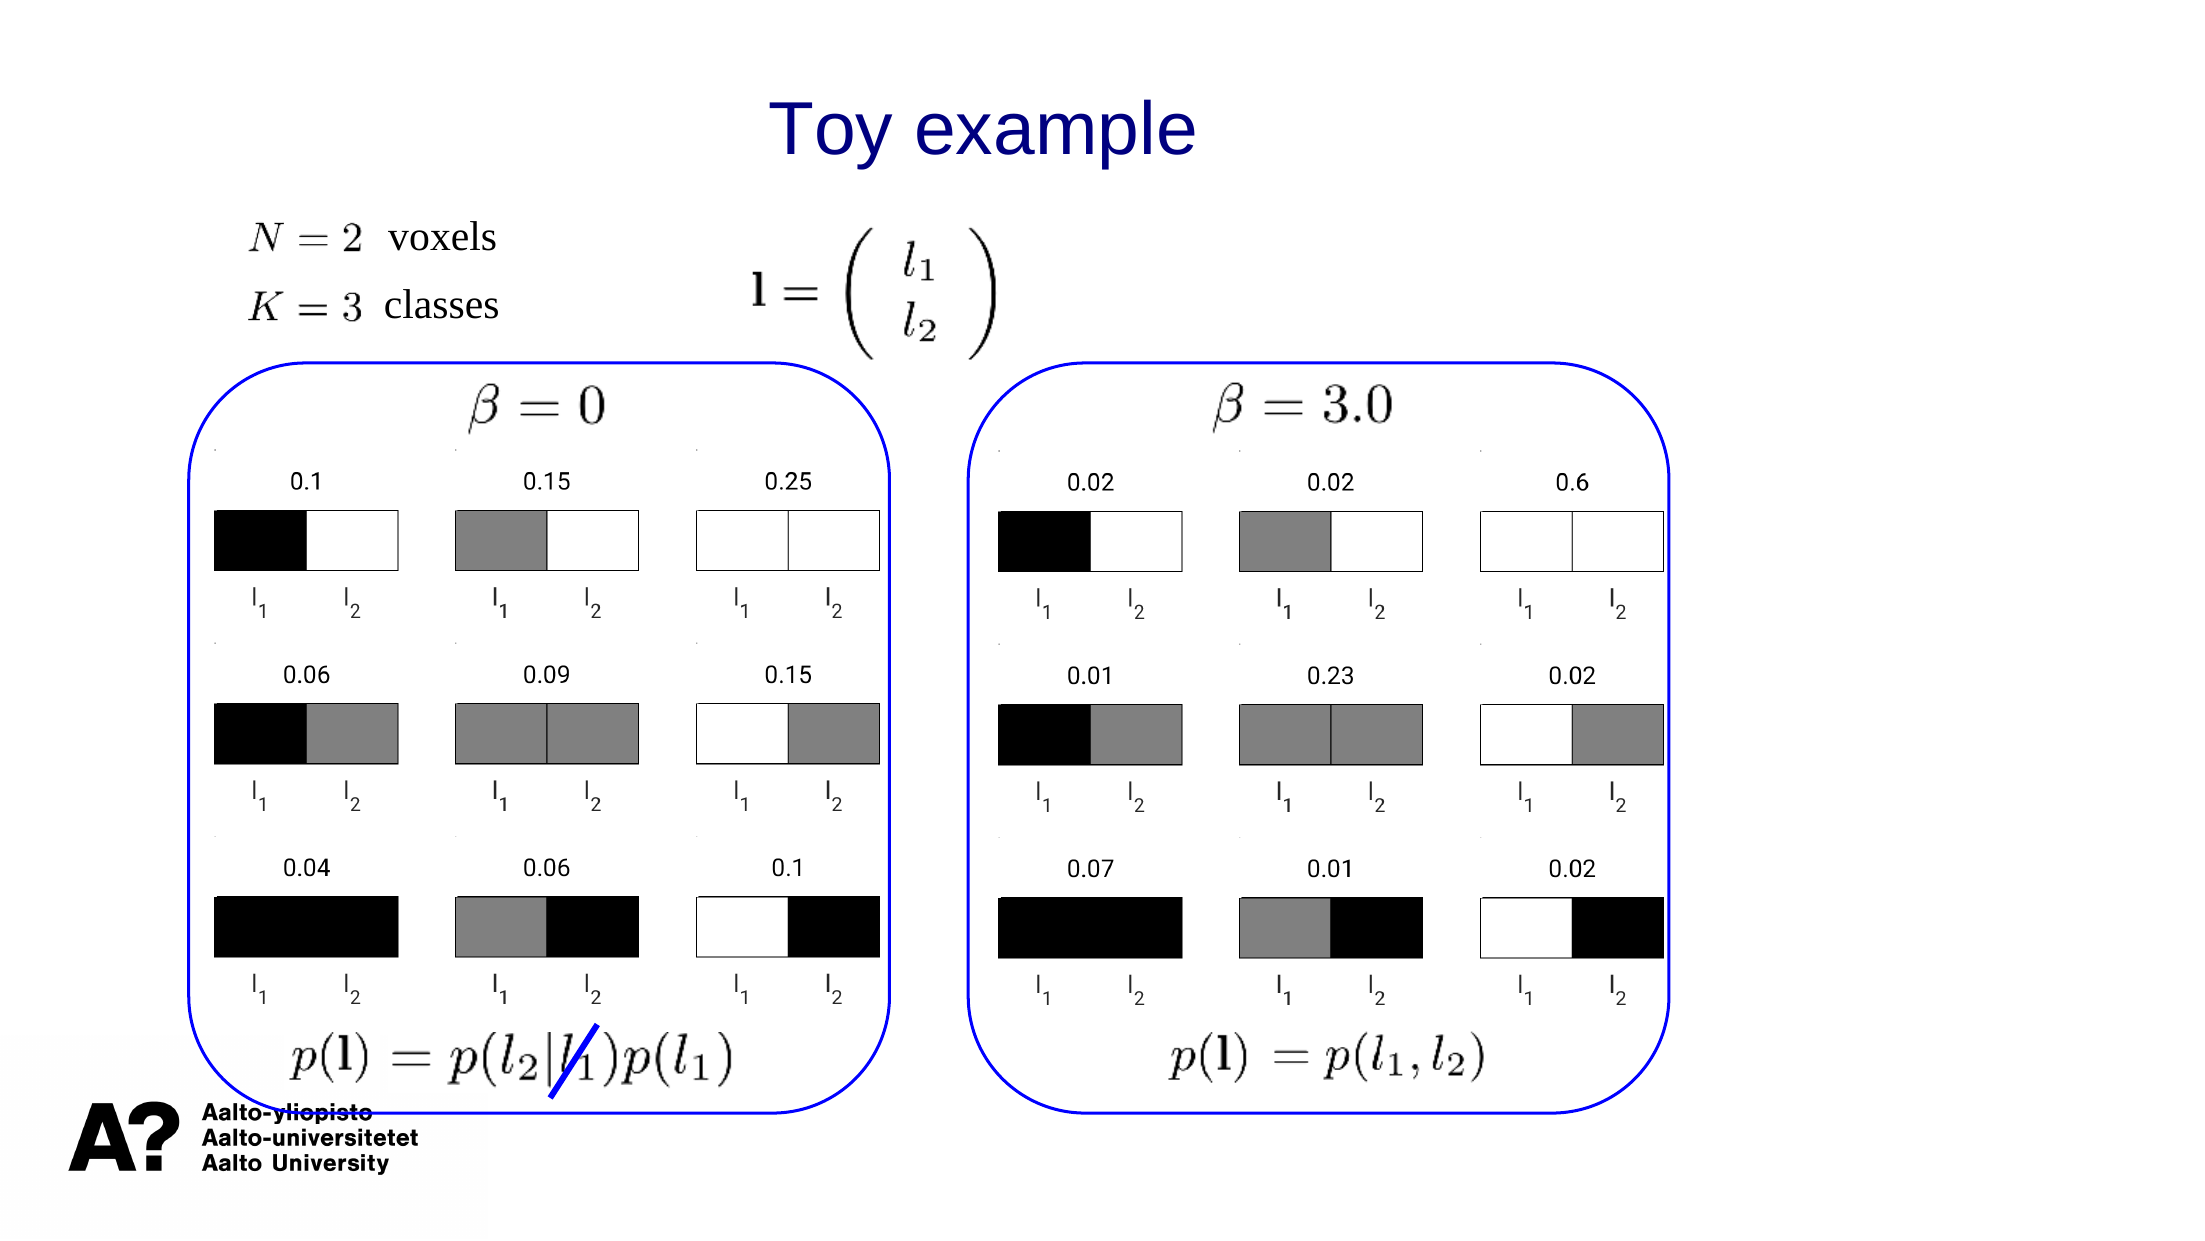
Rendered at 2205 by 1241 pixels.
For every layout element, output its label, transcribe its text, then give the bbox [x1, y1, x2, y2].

picture [224, 203, 404, 338]
picture [1204, 372, 1409, 446]
picture [1262, 1022, 1495, 1094]
picture [558, 1032, 739, 1093]
picture [0, 1035, 488, 1239]
picture [998, 450, 1664, 1005]
picture [739, 365, 807, 371]
title Toy example [326, 65, 1640, 179]
text_box voxels [373, 201, 513, 267]
text_box classes [369, 268, 515, 335]
picture [214, 449, 880, 1004]
picture [461, 373, 617, 444]
picture [1163, 1031, 1259, 1090]
picture [739, 224, 1007, 371]
picture [198, 1031, 588, 1111]
